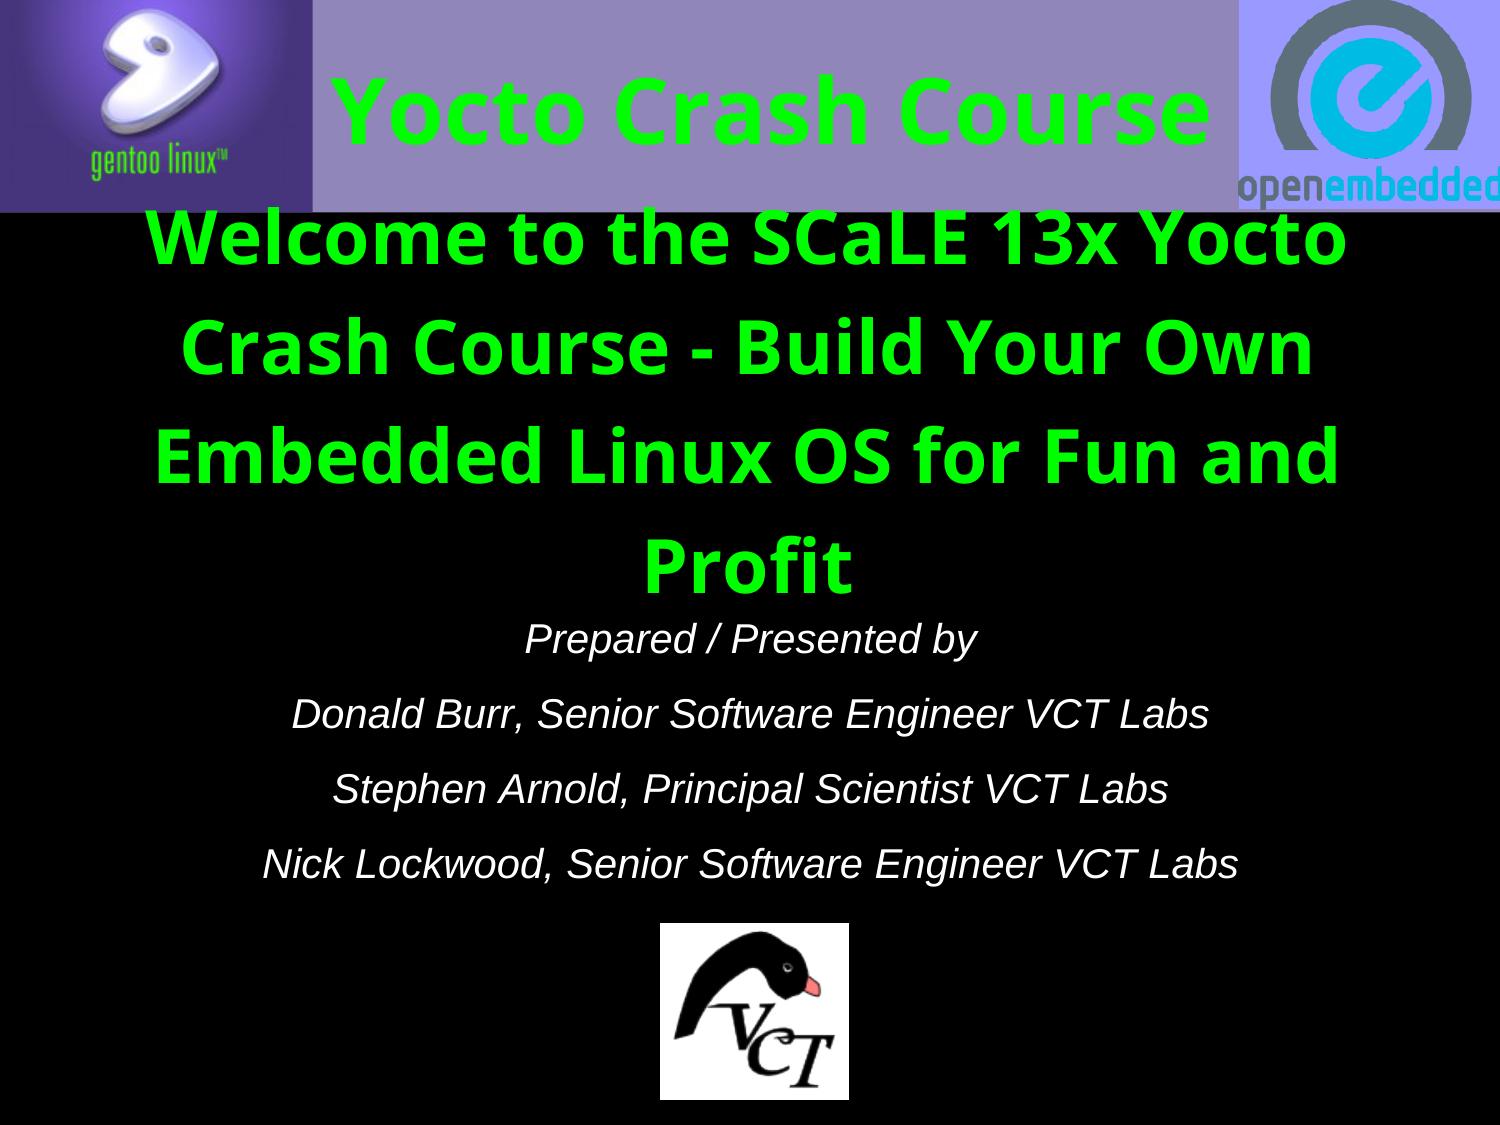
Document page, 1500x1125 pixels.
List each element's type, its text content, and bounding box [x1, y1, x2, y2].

picture [1238, 0, 1500, 210]
subtitle Prepared / Presented by Donald Burr, Senior Software Engineer VCT Labs Stephen Arnold, Principal Scientist VCT Labs Nick Lockwood, Senior Software Engineer VCT Labs [142, 598, 1360, 892]
picture [0, 0, 302, 184]
title Yocto Crash Course [300, 5, 1238, 203]
picture [660, 922, 850, 1100]
title Welcome to the SCaLE 13x Yocto Crash Course - Build Your Own Embedded Linux OS for Fun and Profit [26, 215, 1469, 577]
